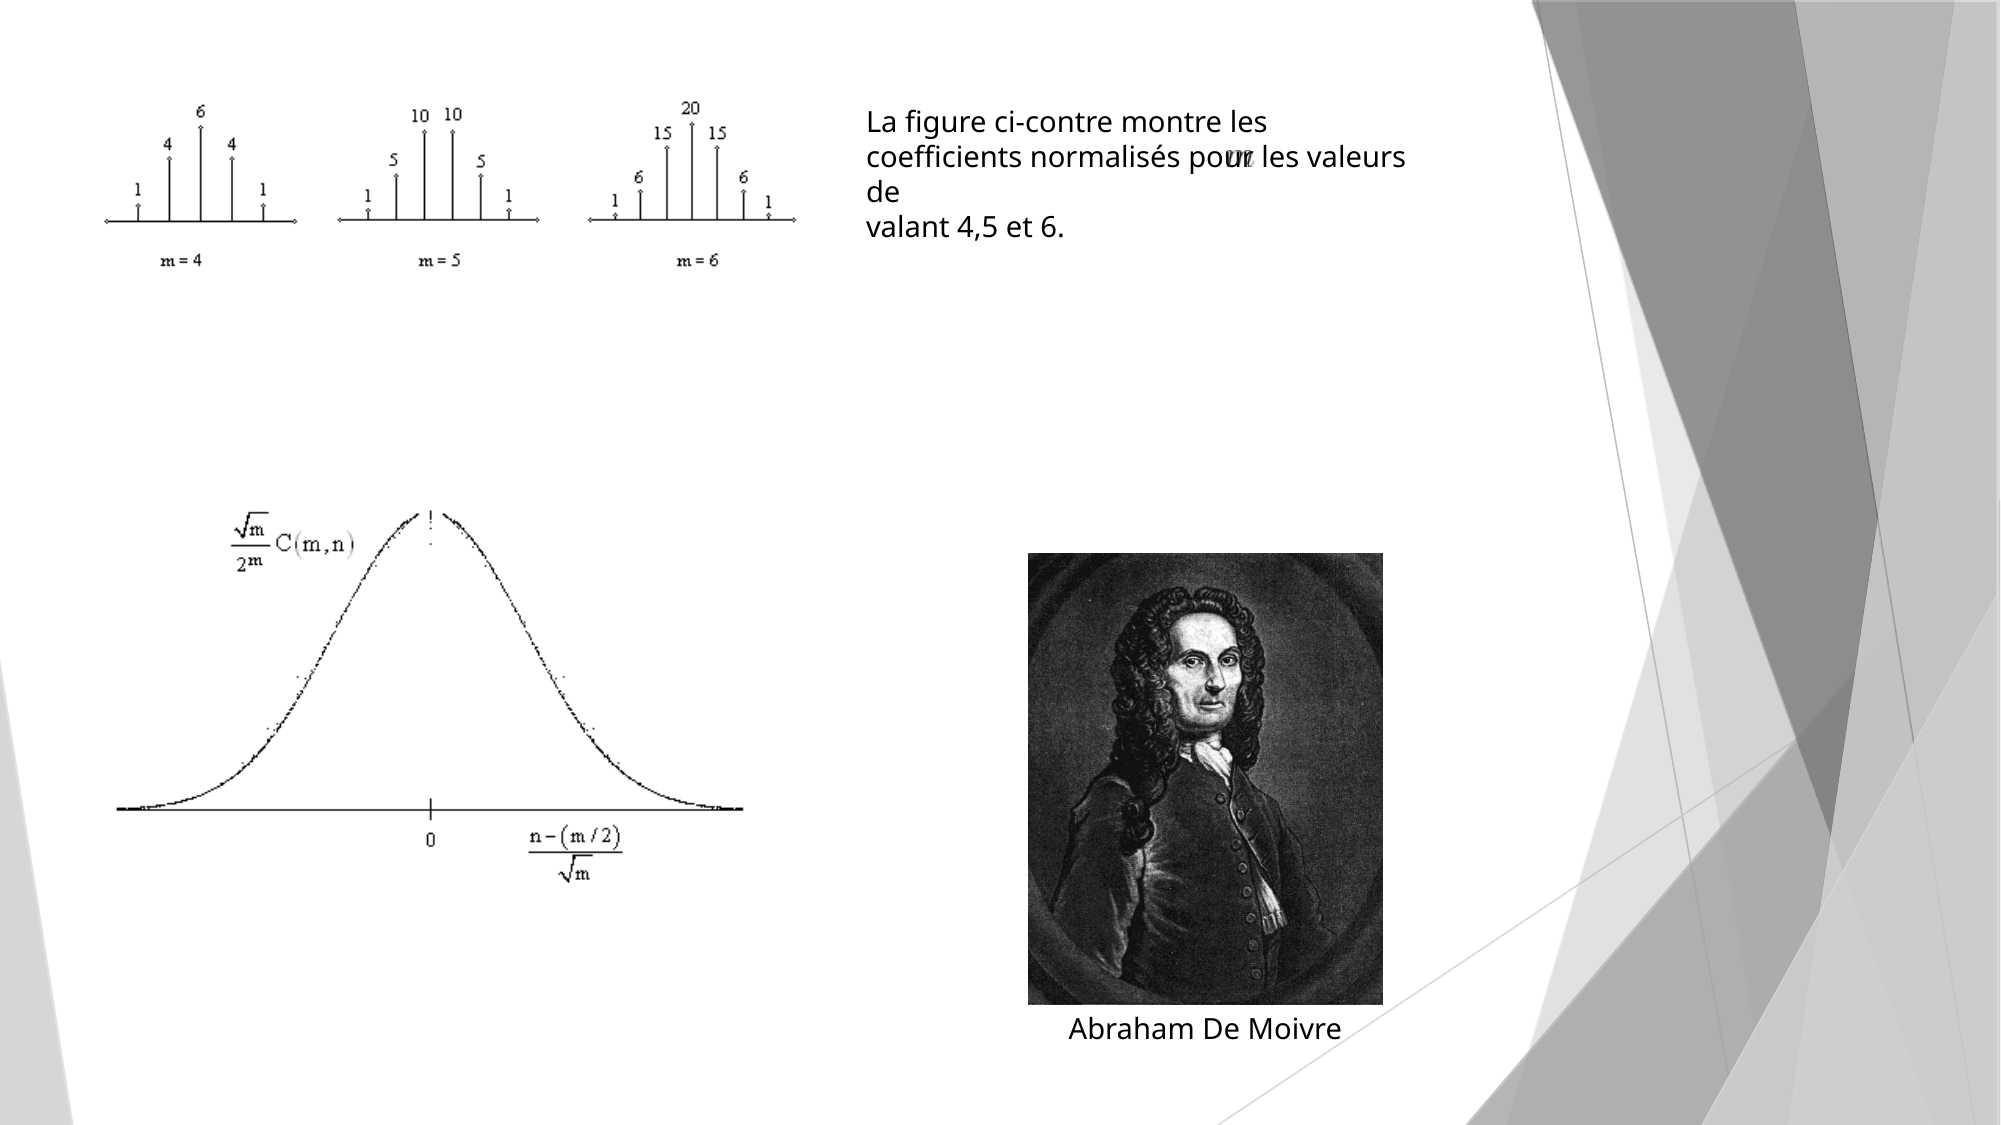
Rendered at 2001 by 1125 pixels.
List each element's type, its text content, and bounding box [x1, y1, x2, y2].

text_box La figure ci-contre montre les coefficients normalisés pour les valeurs de valant 4,5 et 6. [851, 95, 1444, 251]
picture [1225, 150, 1256, 167]
picture [56, 481, 806, 920]
text_box Abraham De Moivre [1028, 1002, 1383, 1053]
picture [86, 91, 812, 282]
picture [1028, 553, 1383, 1002]
